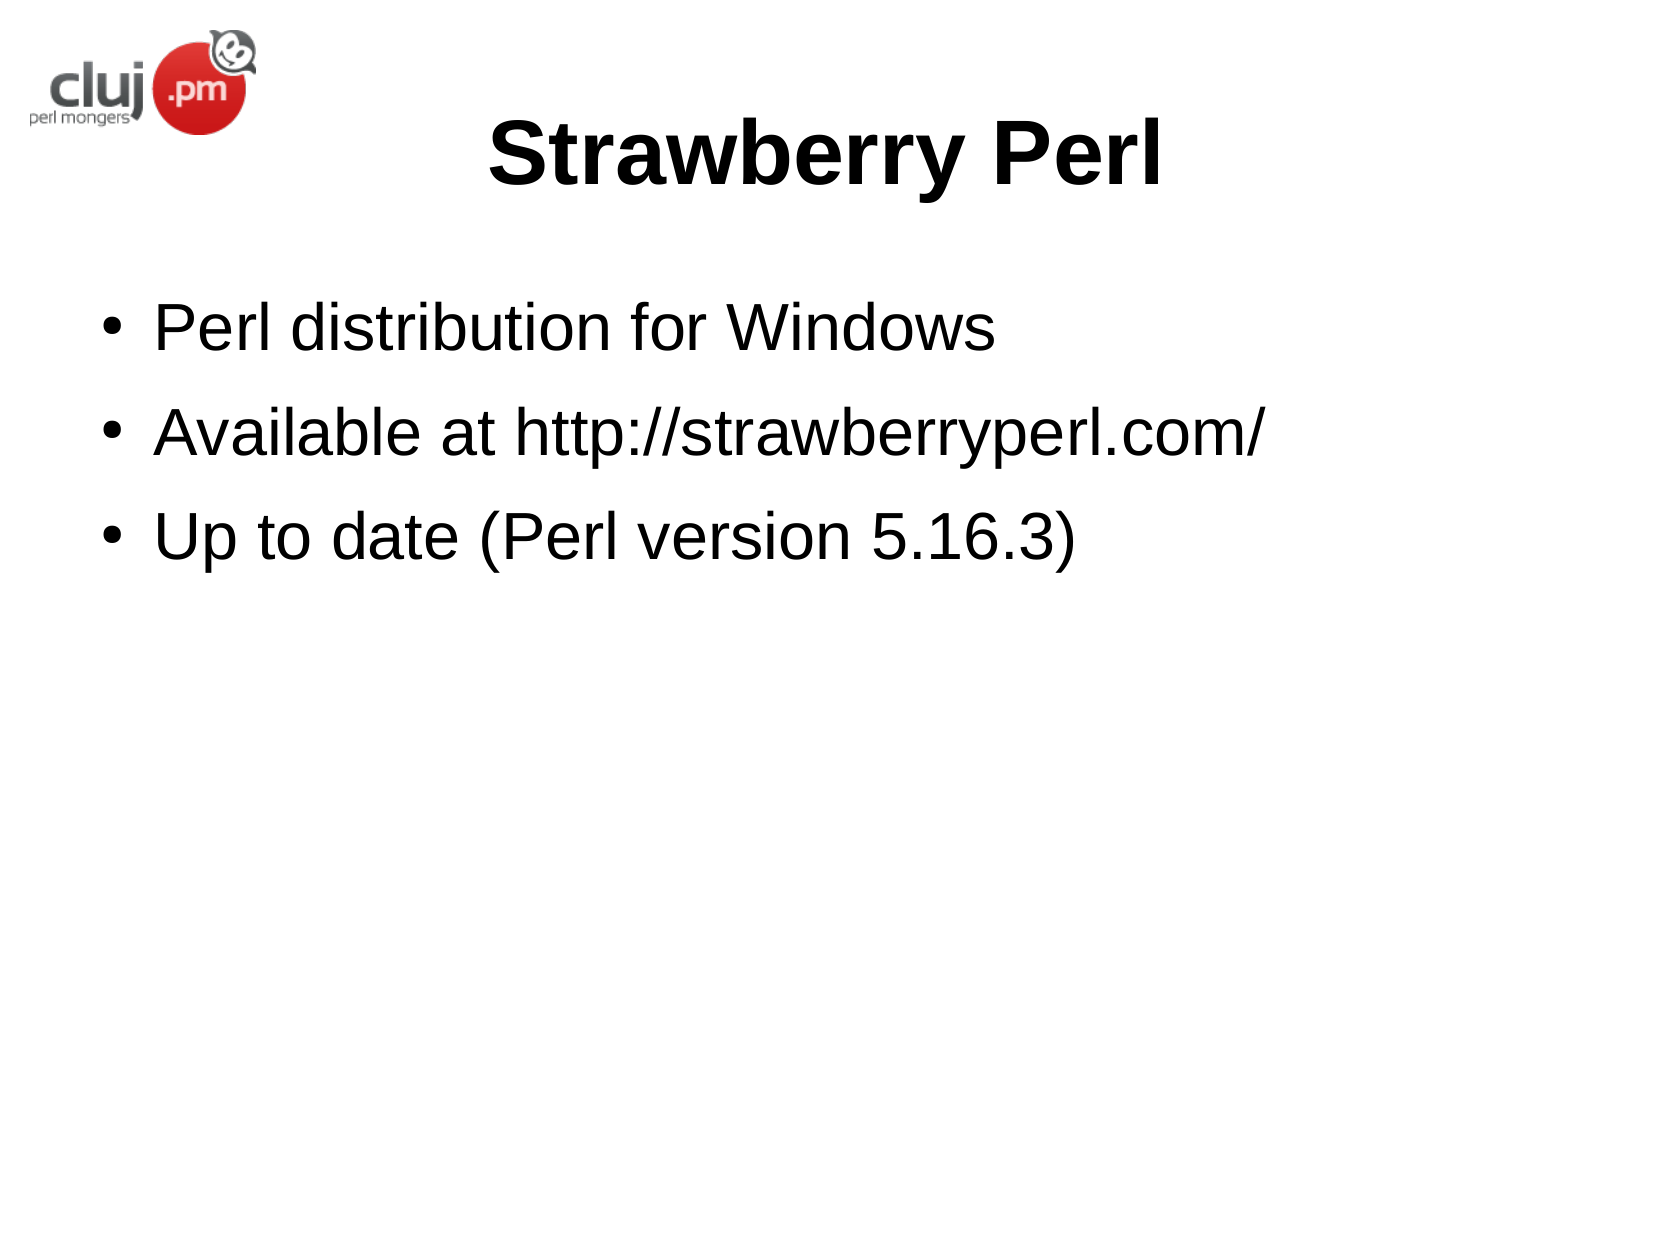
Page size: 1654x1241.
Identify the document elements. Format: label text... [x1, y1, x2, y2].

title Strawberry Perl [82, 49, 1571, 257]
list Perl distribution for Windows Available at http://strawberryperl.com/ Up to date (Perl version 5.16.3) [82, 290, 1538, 1010]
picture [30, 30, 256, 135]
